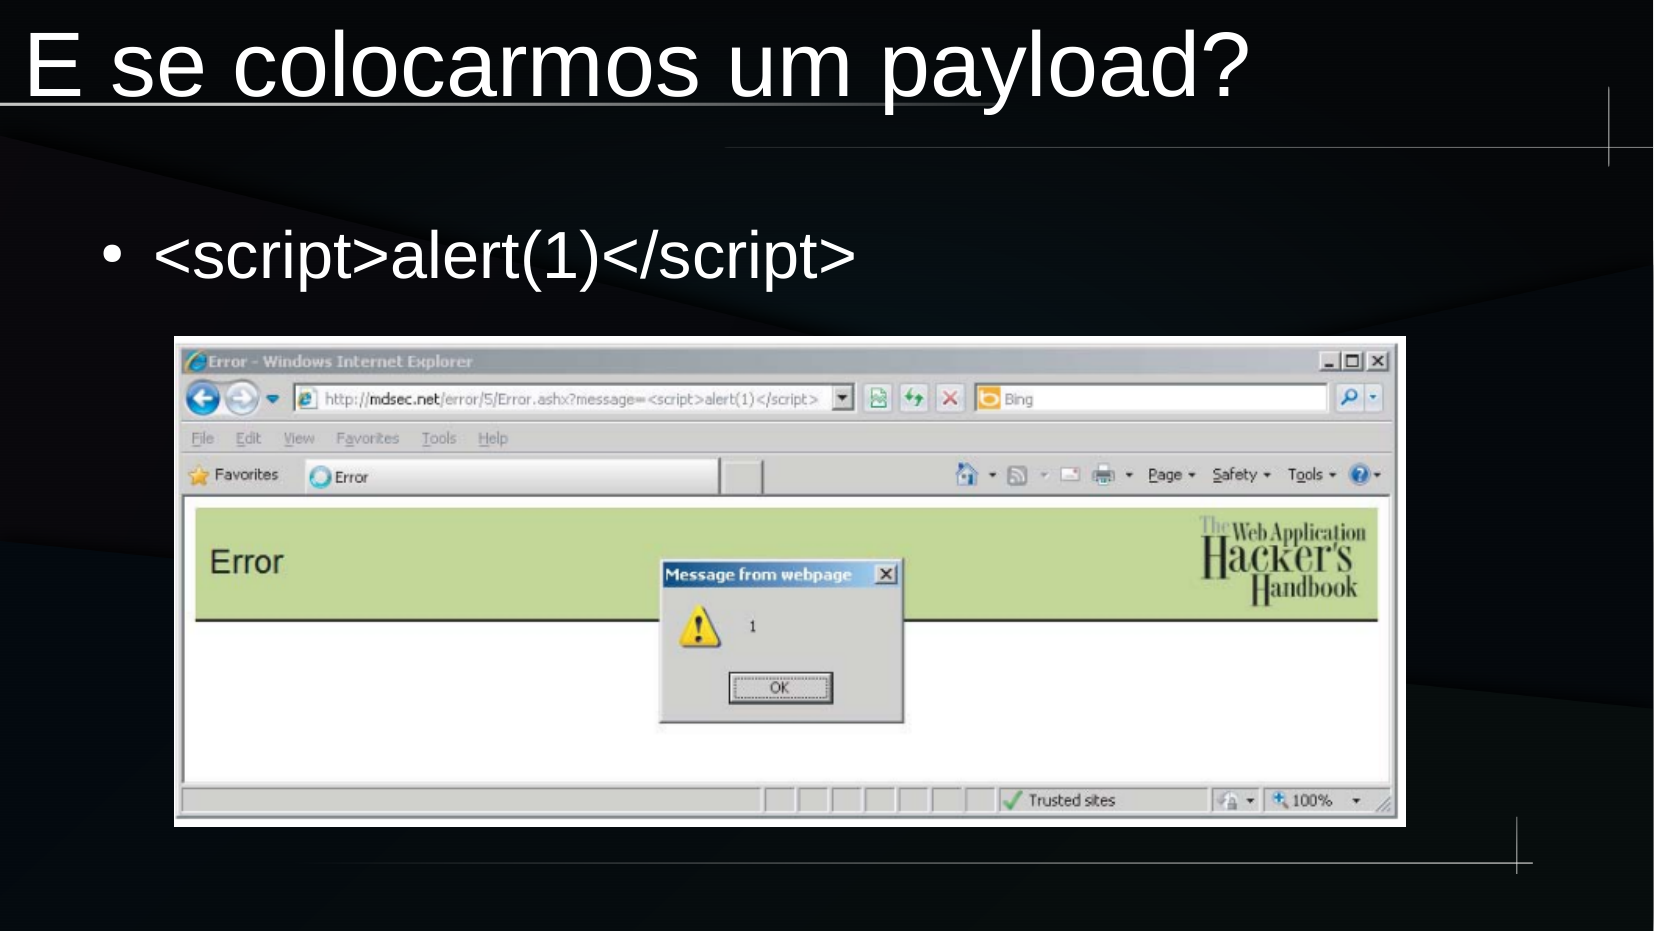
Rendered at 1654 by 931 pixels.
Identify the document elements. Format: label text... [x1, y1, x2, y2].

title E se colocarmos um payload? [23, 11, 1589, 119]
list <script>alert(1)</script> [82, 217, 1571, 758]
picture [0, 0, 1654, 931]
